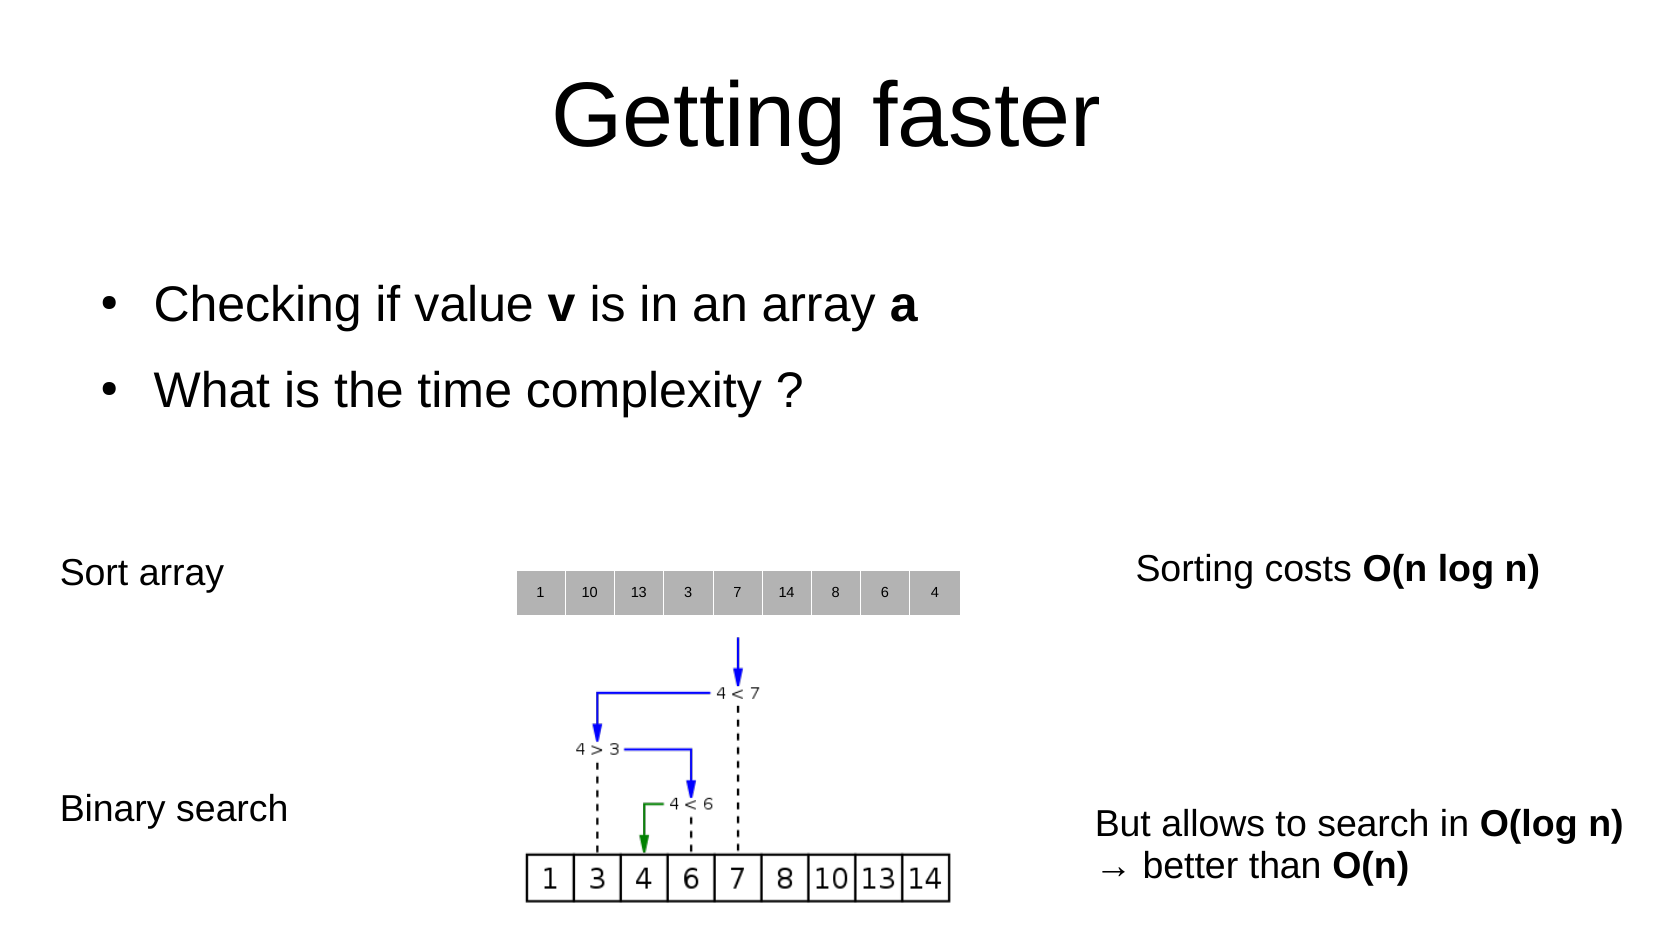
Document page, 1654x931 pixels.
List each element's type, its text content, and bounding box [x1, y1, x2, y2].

table_header 7 [714, 571, 762, 615]
table_header 4 [910, 571, 960, 615]
table_header 1 [517, 571, 565, 615]
table_header 3 [664, 571, 713, 615]
picture [513, 628, 961, 912]
text_box Binary search [45, 780, 451, 879]
text_box Sorting costs O(n log n) [1120, 540, 1571, 681]
table_header 10 [566, 571, 614, 615]
table_header 8 [812, 571, 860, 615]
table_header 14 [763, 571, 811, 615]
table_header 13 [615, 571, 663, 615]
text_box Sort array [45, 543, 451, 643]
table_header 6 [861, 571, 909, 615]
title Getting faster [82, 37, 1571, 193]
list Checking if value v is in an array a What is the time complexity ? [82, 276, 1571, 817]
text_box But allows to search in O(log n) → better than O(n) [1080, 795, 1651, 931]
